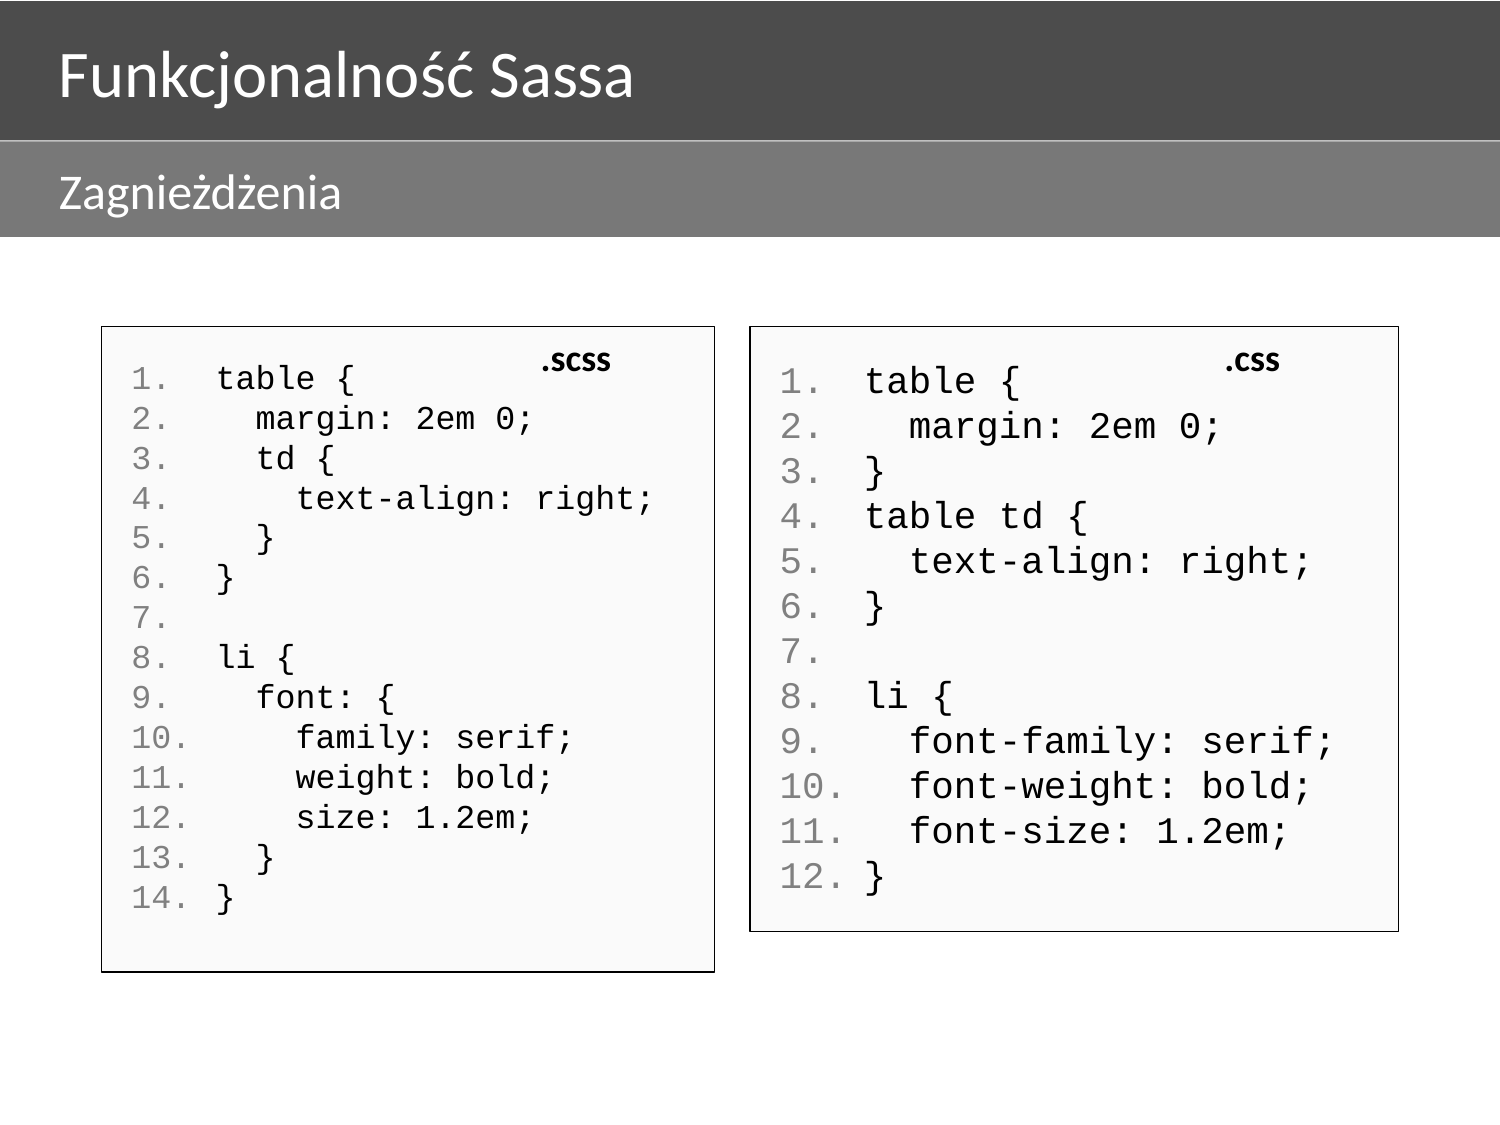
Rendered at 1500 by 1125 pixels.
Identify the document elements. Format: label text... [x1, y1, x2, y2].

text_box .css [1209, 326, 1399, 388]
text_box Funkcjonalność Sassa [0, 1, 1500, 140]
text_box table { margin: 2em 0; } table td { text-align: right; } li { font-family: serif; font-weight: bold; font-size: 1.2em; } [750, 326, 1399, 932]
text_box Zagnieżdżenia [0, 141, 1500, 237]
text_box .scss [525, 326, 715, 388]
text_box table { margin: 2em 0; td { text-align: right; } } li { font: { family: serif; weight: bold; size: 1.2em; } } [101, 326, 715, 972]
